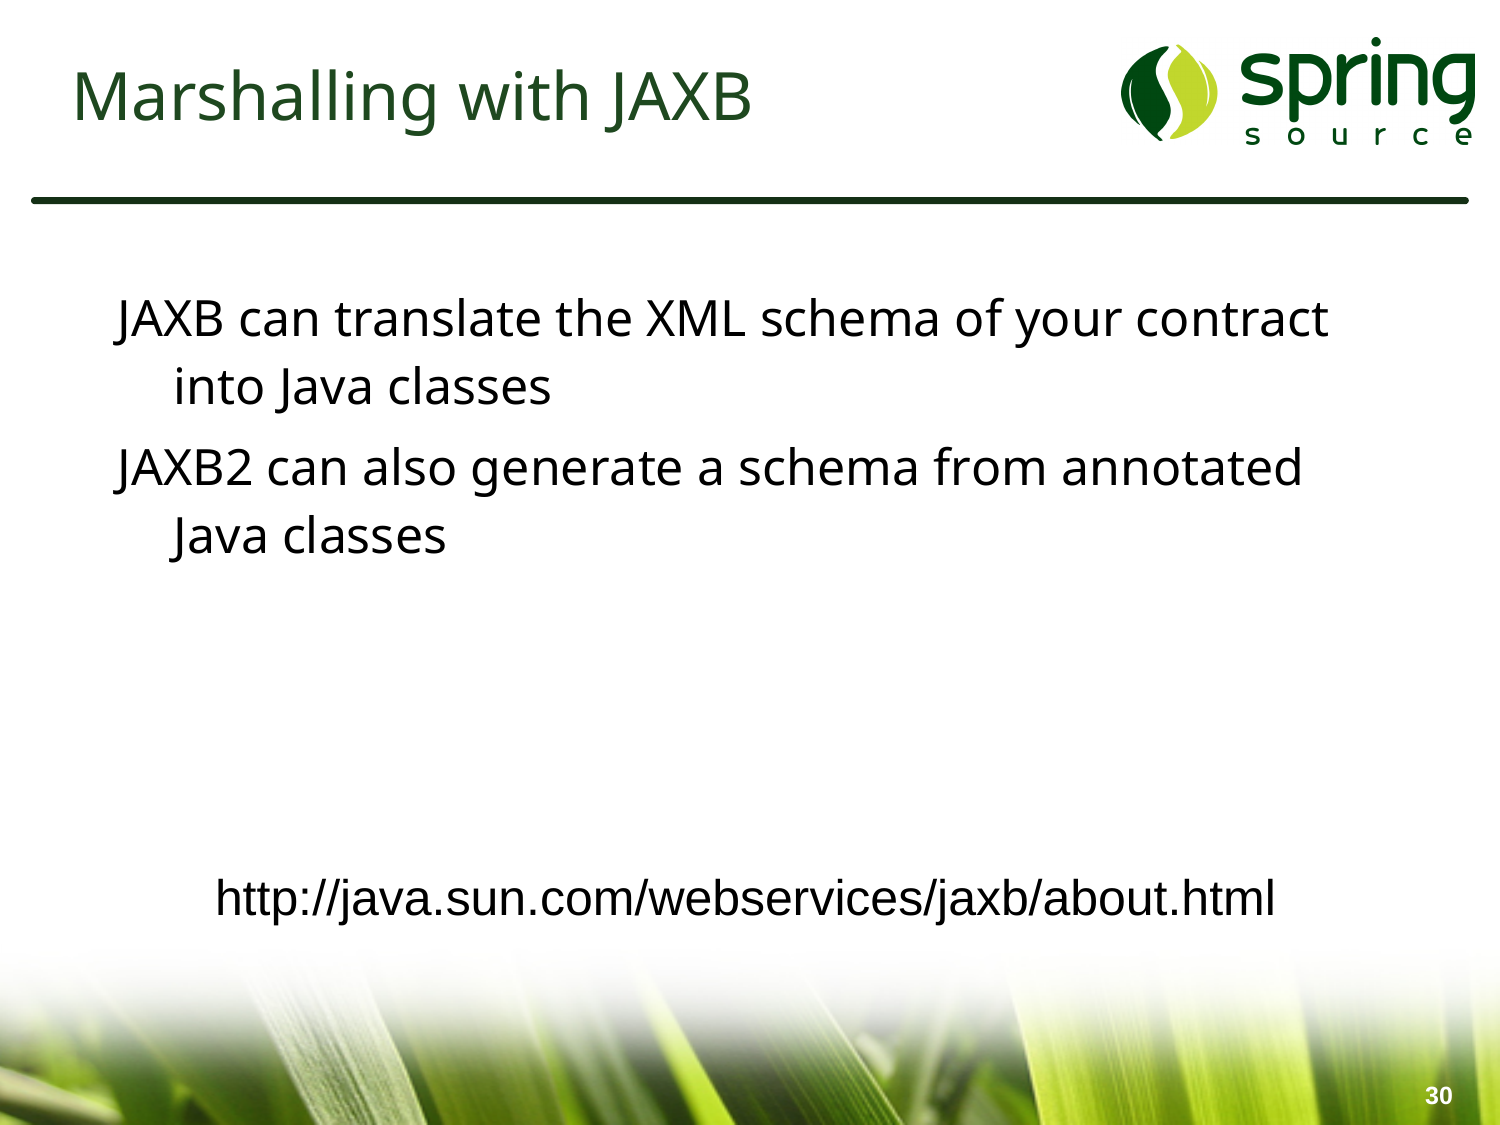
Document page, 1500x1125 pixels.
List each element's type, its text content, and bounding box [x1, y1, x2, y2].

picture [0, 944, 1500, 1125]
title Marshalling with JAXB [56, 13, 1089, 176]
picture [1121, 37, 1475, 145]
list JAXB can translate the XML schema of your contract into Java classes JAXB2 can also generate a schema from annotated Java classes [103, 275, 1394, 938]
text_box http://java.sun.com/webservices/jaxb/about.html [200, 862, 1292, 934]
